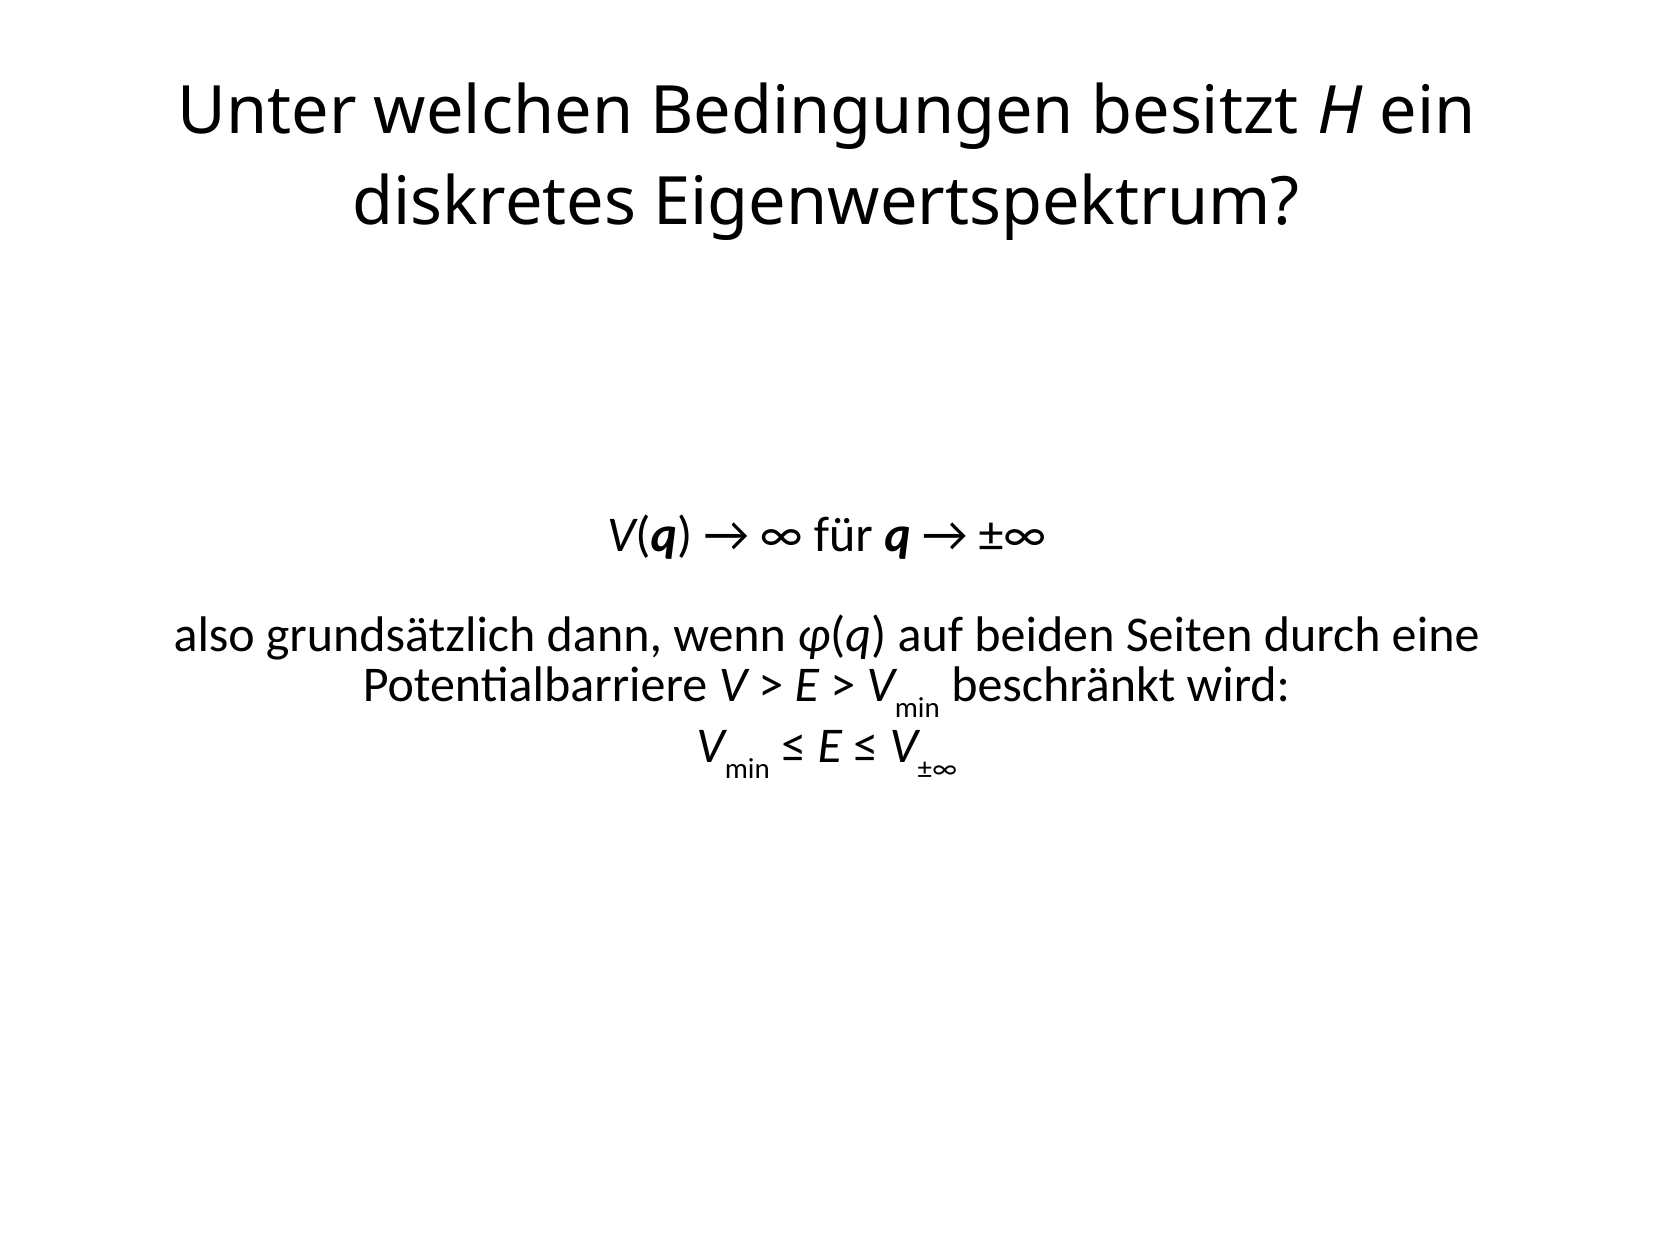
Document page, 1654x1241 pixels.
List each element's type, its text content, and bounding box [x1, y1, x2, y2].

title Unter welchen Bedingungen besitzt H ein diskretes Eigenwertspektrum? [82, 49, 1571, 257]
subtitle V(q) → ∞ für q → ±∞ also grundsätzlich dann, wenn φ(q) auf beiden Seiten durch eine Potentialbarriere V > E > Vmin beschränkt wird: Vmin ≤ E ≤ V±∞ [82, 290, 1571, 1010]
